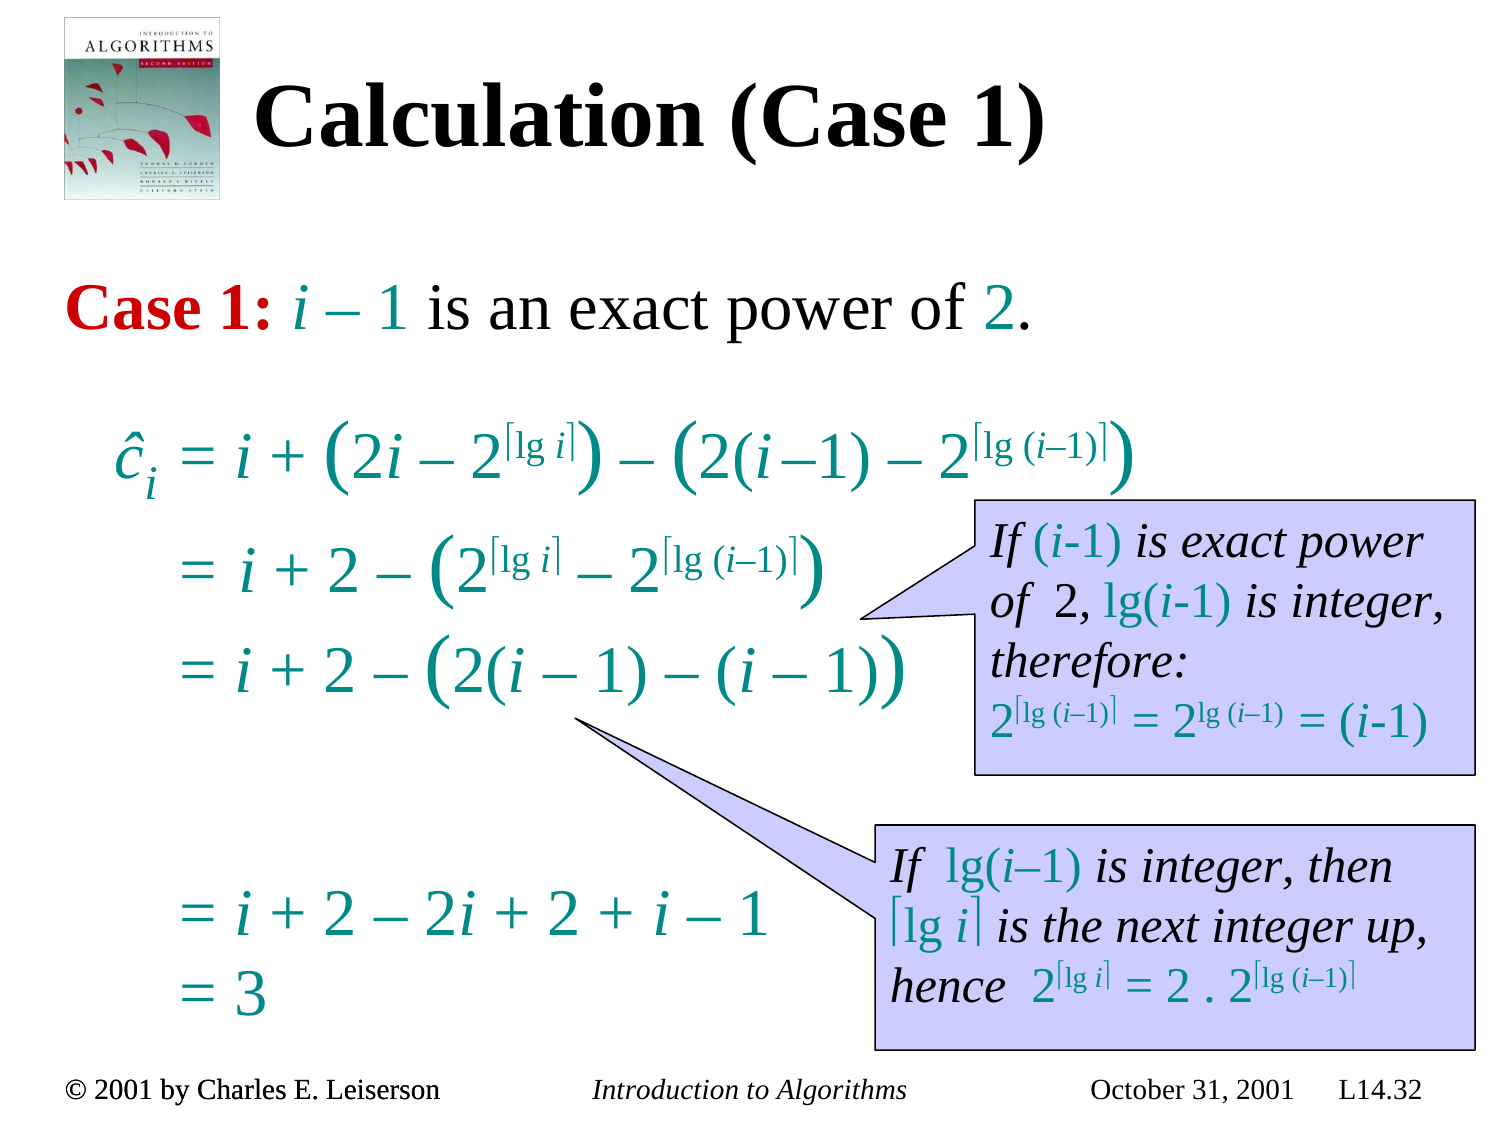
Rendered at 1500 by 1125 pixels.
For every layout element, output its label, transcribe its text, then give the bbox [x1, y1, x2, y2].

title Calculation (Case 1) [237, 24, 1475, 213]
text_box October 31, 2001 L14.<number> [982, 1062, 1438, 1113]
picture [64, 17, 220, 200]
text_box If lg(i–1) is integer, then lg i is the next integer up, hence 2lg i= 2 . 2lg (i–1) [575, 718, 1476, 1051]
text_box Introduction to Algorithms [577, 1062, 923, 1113]
text_box If (i-1) is exact power of 2, lg(i-1) is integer, therefore: 2lg (i–1)= 2lg (i–1)= (i-1) [860, 500, 1476, 776]
text_box ĉi = i + (2i – 2lg i) – (2(i –1) – 2lg (i–1)) = i + 2 – (2lg i – 2lg (i–1)) = i + 2 – (2(i – 1) – (i – 1)) = i + 2 – 2i + 2 + i – 1 = 3 [99, 387, 1151, 1037]
text_box Case 1: i – 1 is an exact power of 2. [50, 254, 1049, 351]
